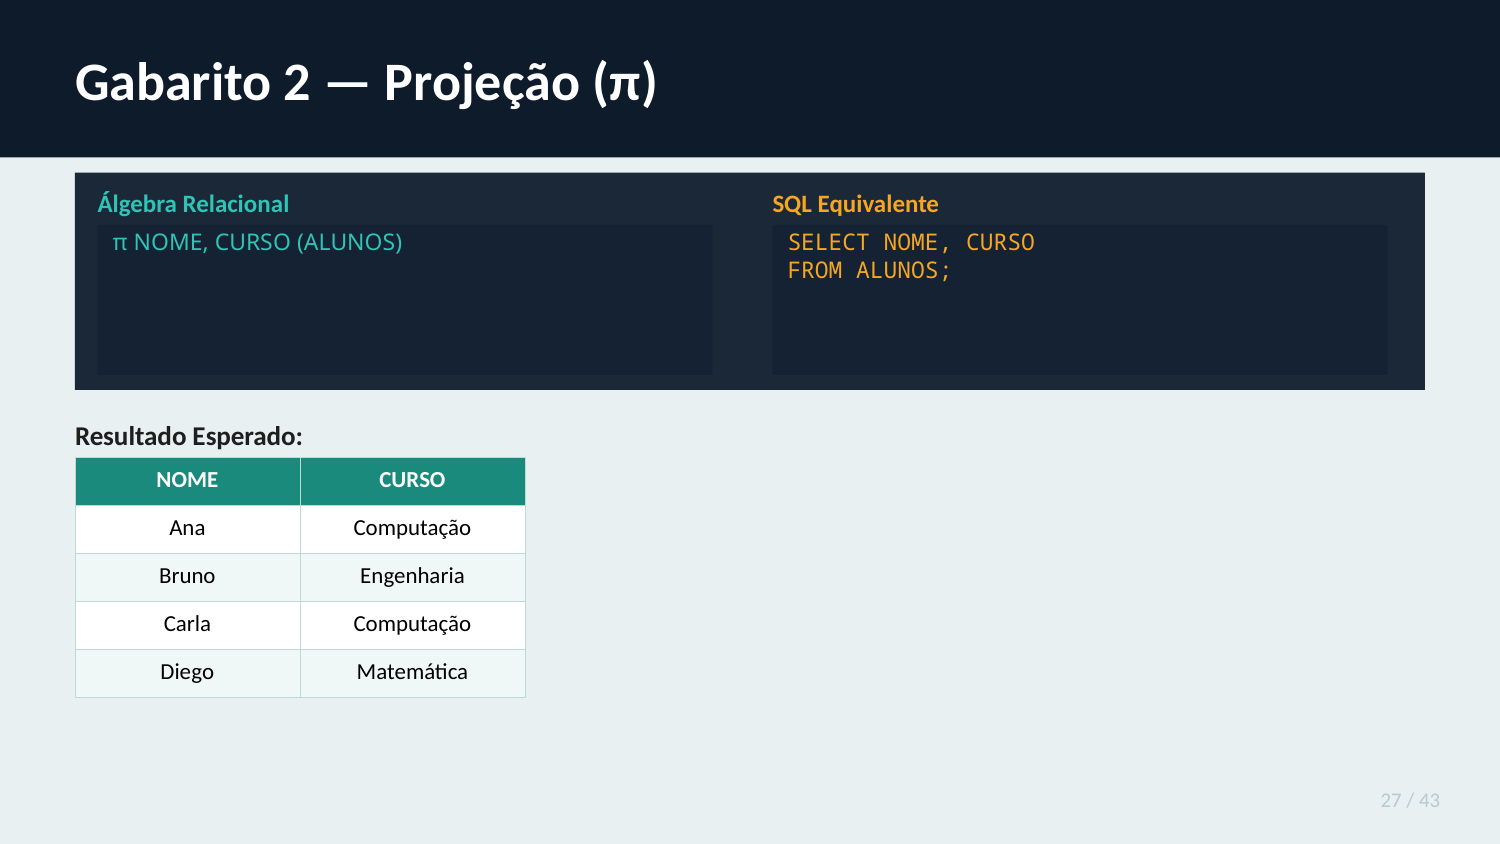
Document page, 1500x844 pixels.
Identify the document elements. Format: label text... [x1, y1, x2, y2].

table_cell Computação [301, 506, 525, 553]
text_box [0, 0, 1500, 158]
table_cell Matemática [301, 650, 525, 697]
text_box SELECT NOME, CURSO FROM ALUNOS; [787, 228, 1373, 371]
table_header NOME [76, 458, 300, 505]
table_cell Diego [76, 650, 300, 697]
table_cell Computação [301, 602, 525, 649]
table_cell Carla [76, 602, 300, 649]
text_box SQL Equivalente [772, 179, 1388, 224]
table_cell Bruno [76, 554, 300, 601]
table_header CURSO [301, 458, 525, 505]
text_box Gabarito 2 — Projeção (π) [74, 22, 1425, 135]
text_box 27 / 43 [1274, 772, 1455, 825]
table_cell Engenharia [301, 554, 525, 601]
text_box Resultado Esperado: [74, 412, 525, 457]
text_box π NOME, CURSO (ALUNOS) [112, 228, 698, 371]
text_box [74, 172, 1425, 390]
text_box Álgebra Relacional [97, 179, 713, 224]
table_cell Ana [76, 506, 300, 553]
